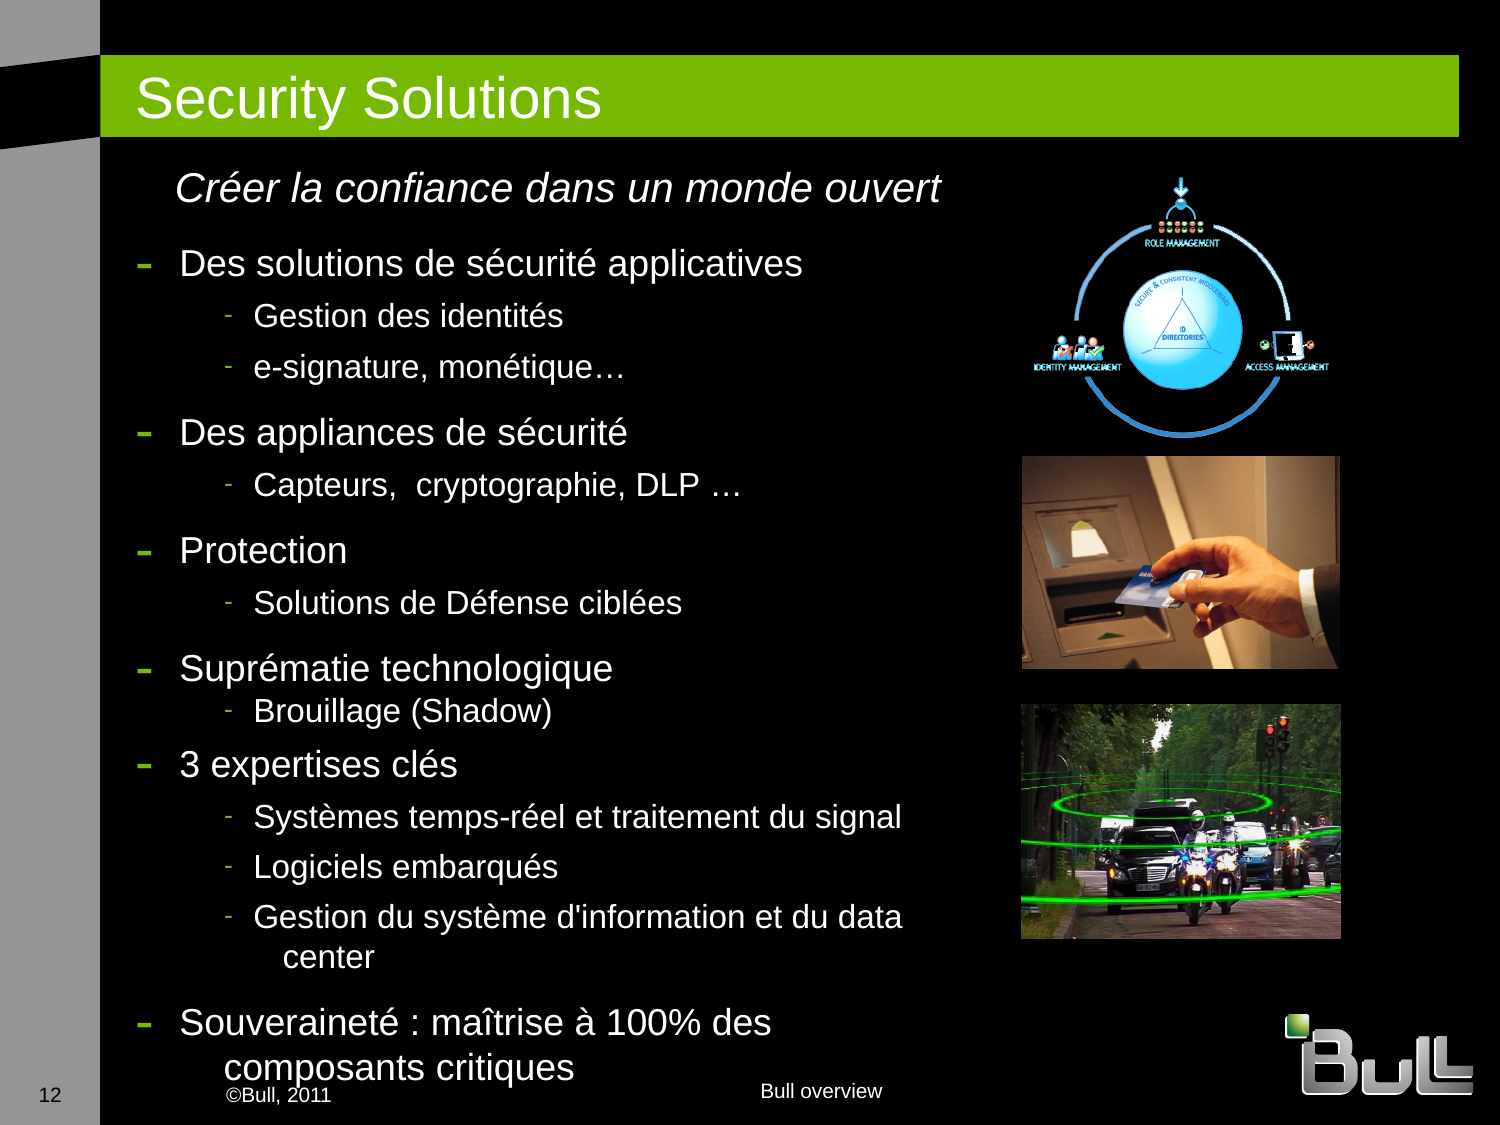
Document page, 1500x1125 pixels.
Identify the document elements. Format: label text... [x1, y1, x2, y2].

picture [1021, 704, 1341, 939]
list Des solutions de sécurité applicatives Gestion des identités e-signature, monétique… Des appliances de sécurité Capteurs, cryptographie, DLP … Protection Solutions de Défense ciblées Suprématie technologique Brouillage (Shadow) 3 expertises clés Systèmes temps-réel et traitement du signal Logiciels embarqués Gestion du système d'information et du data center Souveraineté : maîtrise à 100% des composants critiques [120, 231, 987, 917]
picture [1022, 456, 1340, 669]
picture [1285, 1014, 1474, 1095]
title Security Solutions [135, 60, 1459, 143]
text_box Créer la confiance dans un monde ouvert [160, 155, 956, 220]
picture [1027, 172, 1335, 442]
